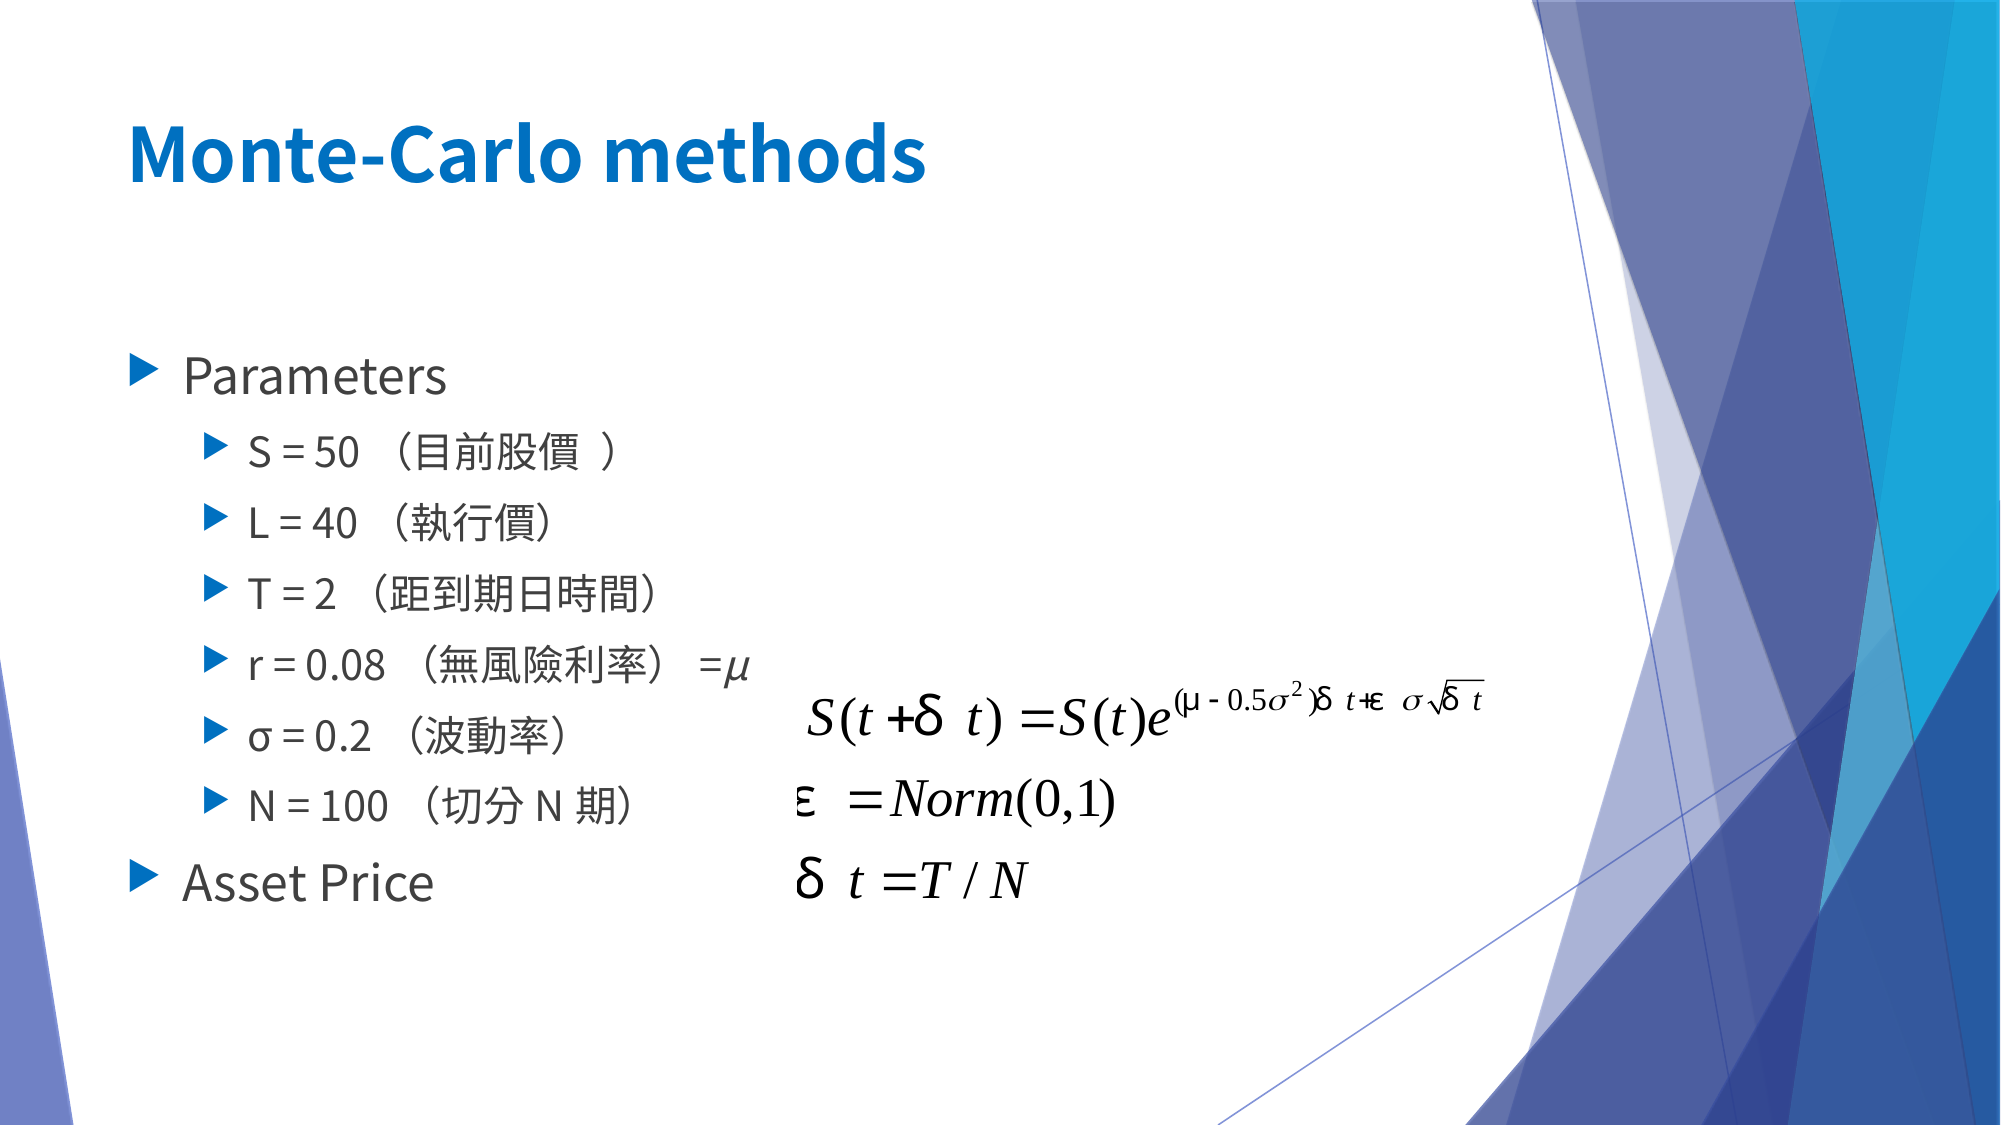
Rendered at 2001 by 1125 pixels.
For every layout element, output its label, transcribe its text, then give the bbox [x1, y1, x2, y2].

title Monte-Carlo methods [111, 99, 1522, 317]
picture [797, 666, 1496, 913]
list Parameters S = 50（目前股價 ） L = 40（執行價） T = 2（距到期日時間） r = 0.08（無風險利率）=µ σ = 0.2（波動率） N = 100（切分N期） Asset Price [111, 337, 1522, 978]
chart [798, 667, 1499, 915]
